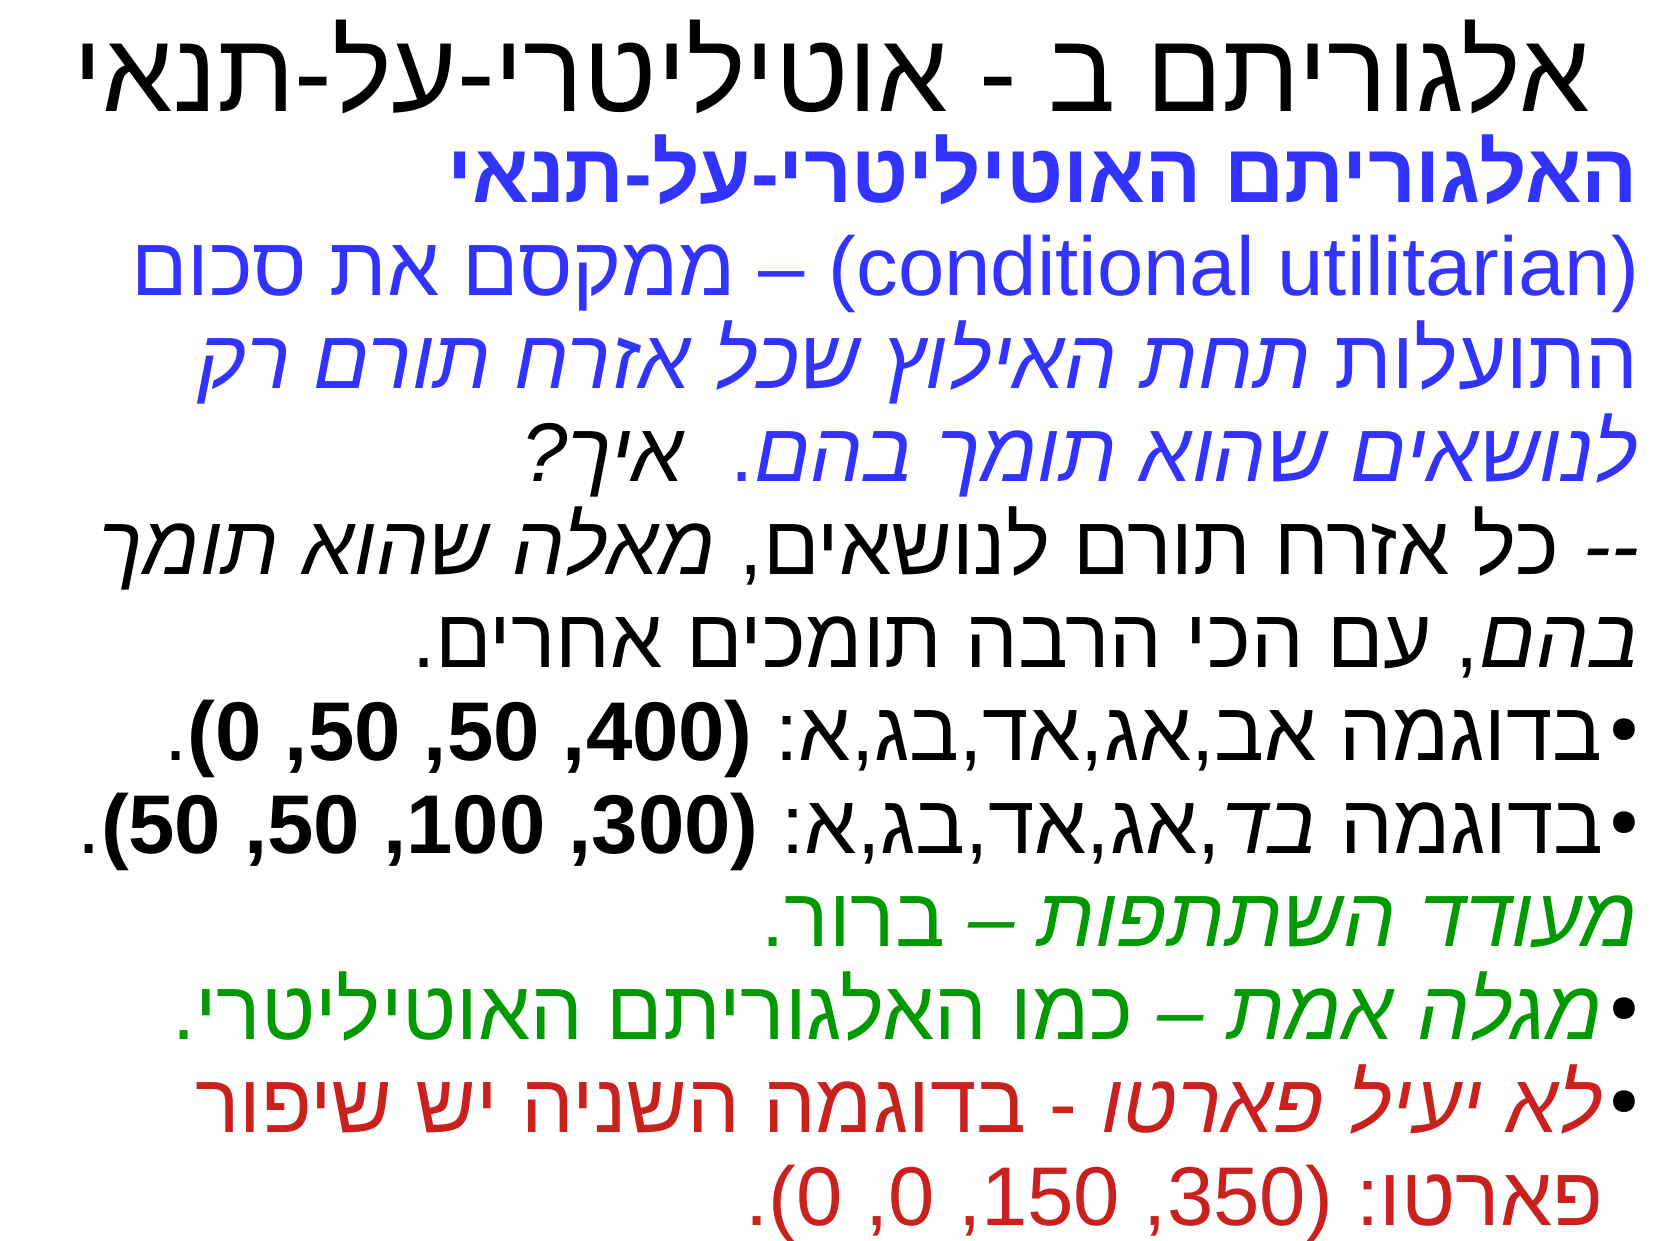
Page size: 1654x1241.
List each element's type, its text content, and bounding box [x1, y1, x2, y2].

text_box האלגוריתם האוטיליטרי-על-תנאי (conditional utilitarian) – ממקסם את סכום התועלות תחת האילוץ שכל אזרח תורם רק לנושאים שהוא תומך בהם. איך? -- כל אזרח תורם לנושאים, מאלה שהוא תומך בהם, עם הכי הרבה תומכים אחרים. בדוגמה אב,אג,אד,בג,א: (400, 50, 50, 0). בדוגמה בד,אג,אד,בג,א: (300, 100, 50, 50). מעודד השתתפות – ברור. מגלה אמת – כמו האלגוריתם האוטיליטרי. לא יעיל פארטו - בדוגמה השניה יש שיפור פארטו: (350, 150, 0, 0). [0, 120, 1654, 1241]
title אלגוריתם ב - אוטיליטרי-על-תנאי [45, 0, 1621, 120]
